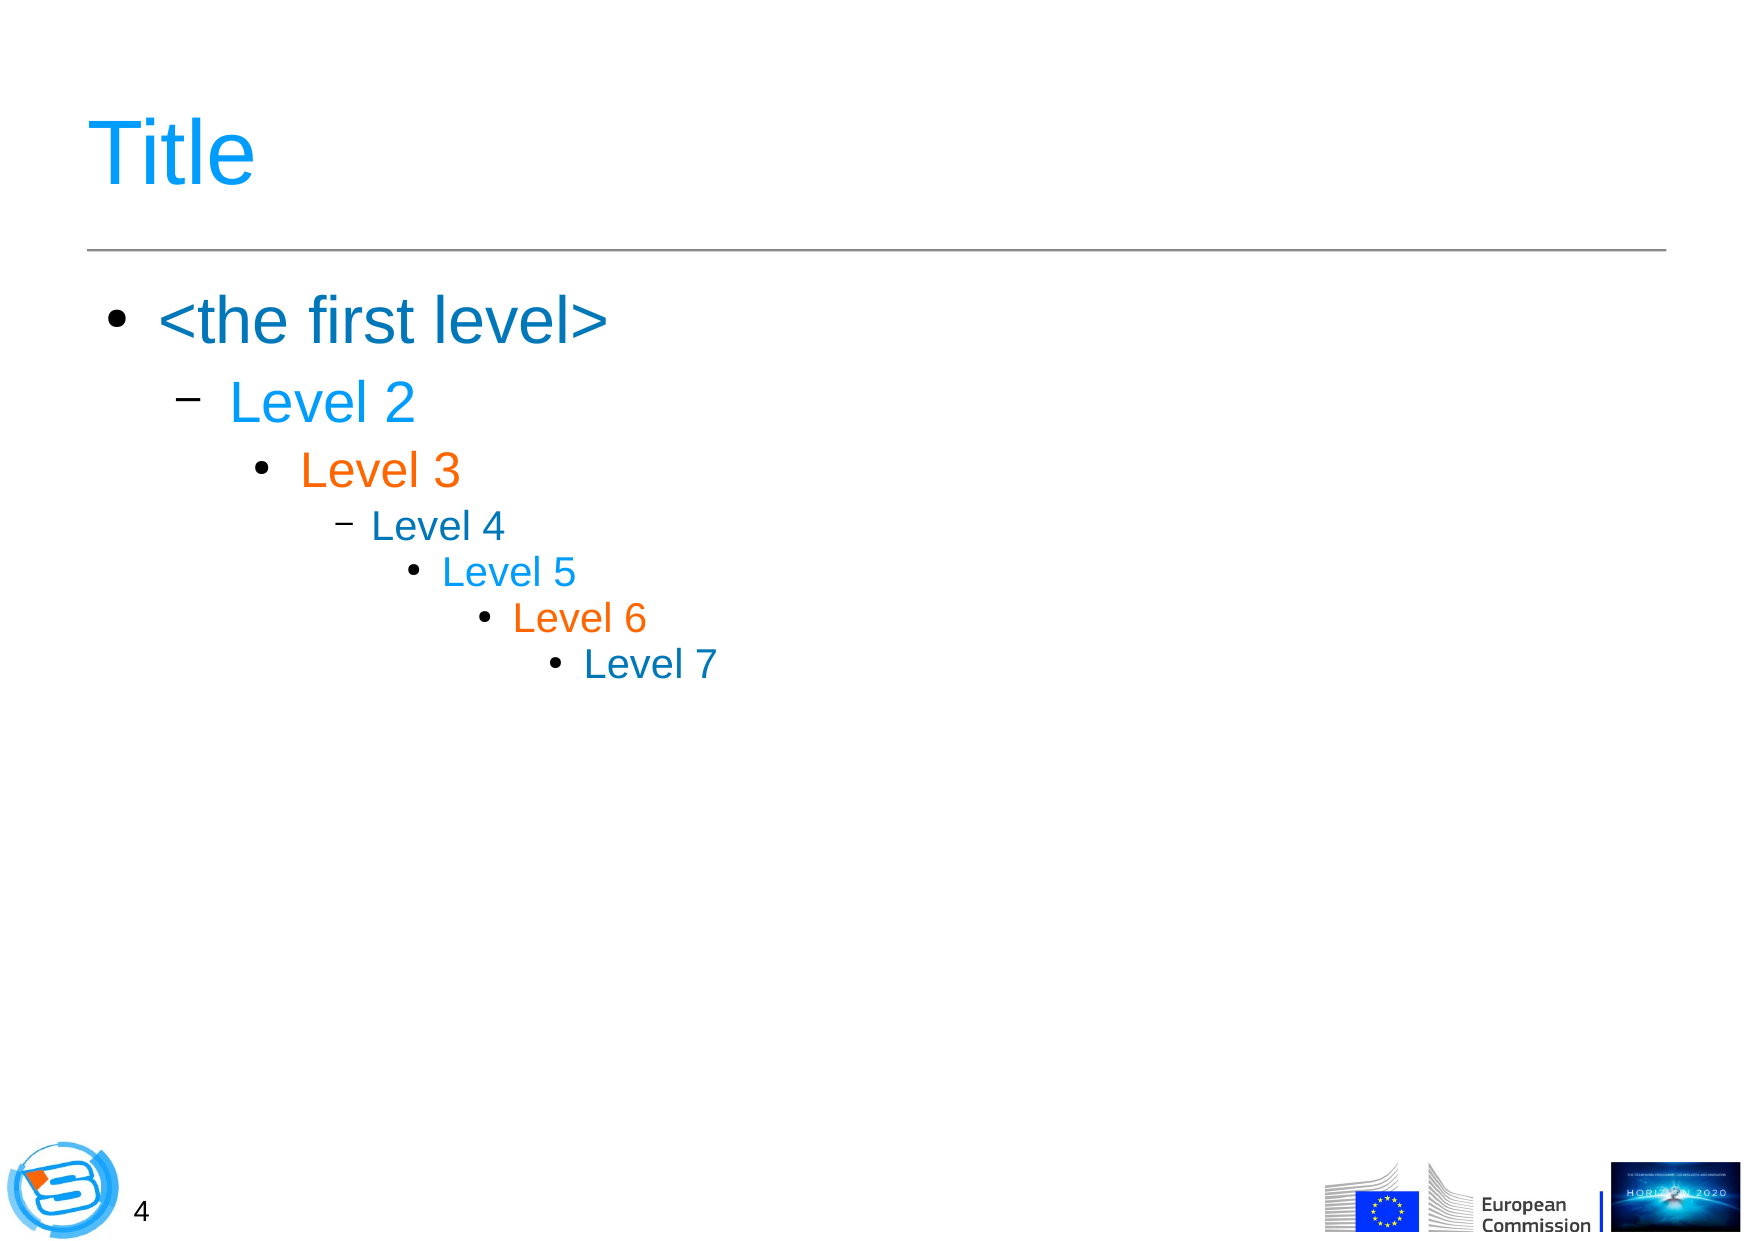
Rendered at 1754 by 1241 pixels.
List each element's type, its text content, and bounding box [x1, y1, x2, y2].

title Title [87, 49, 1667, 257]
picture [1325, 1162, 1603, 1232]
picture [1611, 1162, 1741, 1232]
picture [4, 1139, 122, 1241]
list <the first level> Level 2 Level 3 Level 4 Level 5 Level 6 Level 7 [87, 290, 1667, 1010]
